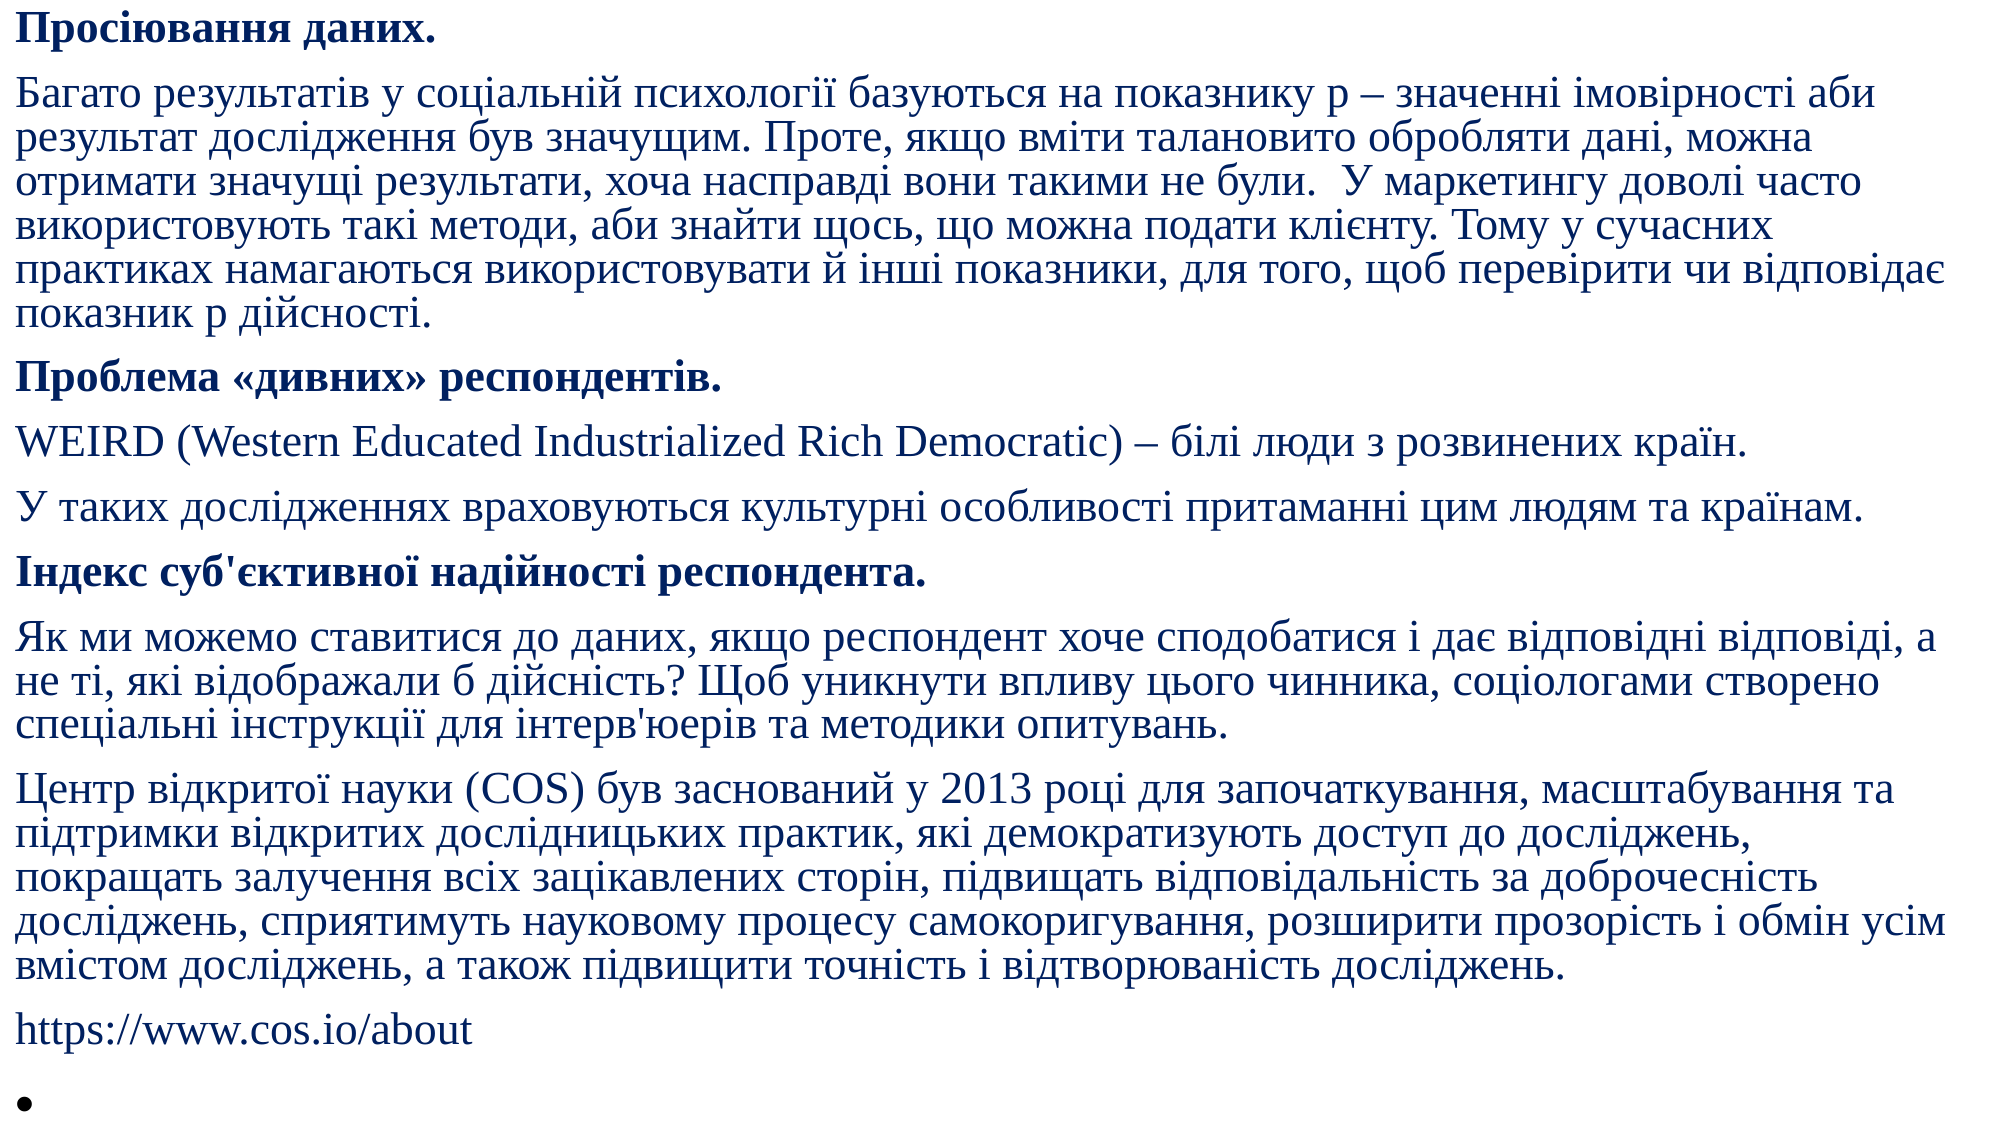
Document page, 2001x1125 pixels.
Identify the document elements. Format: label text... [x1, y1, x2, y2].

list Просіювання даних. Багато результатів у соціальній психології базуються на показнику р – значенні імовірності аби результат дослідження був значущим. Проте, якщо вміти талановито обробляти дані, можна отримати значущі результати, хоча насправді вони такими не були. У маркетингу доволі часто використовують такі методи, аби знайти щось, що можна подати клієнту. Тому у сучасних практиках намагаються використовувати й інші показники, для того, щоб перевірити чи відповідає показник р дійсності. Проблема «дивних» респондентів. WEIRD (Western Educated Industrialized Rich Democratic) – білі люди з розвинених країн. У таких дослідженнях враховуються культурні особливості притаманні цим людям та країнам. Індекс суб'єктивної надійності респондента. Як ми можемо ставитися до даних, якщо респондент хоче сподобатися і дає відповідні відповіді, а не ті, які відображали б дійсність? Щоб уникнути впливу цього чинника, соціологами створено спеціальні інструкції для інтерв'юерів та методики опитувань. Центр відкритої науки (COS) був заснований у 2013 році для започаткування, масштабування та підтримки відкритих дослідницьких практик, які демократизують доступ до досліджень, покращать залучення всіх зацікавлених сторін, підвищать відповідальність за доброчесність досліджень, сприятимуть науковому процесу самокоригування, розширити прозорість і обмін усім вмістом досліджень, а також підвищити точність і відтворюваність досліджень. https://www.cos.io/about [0, 0, 1988, 1125]
